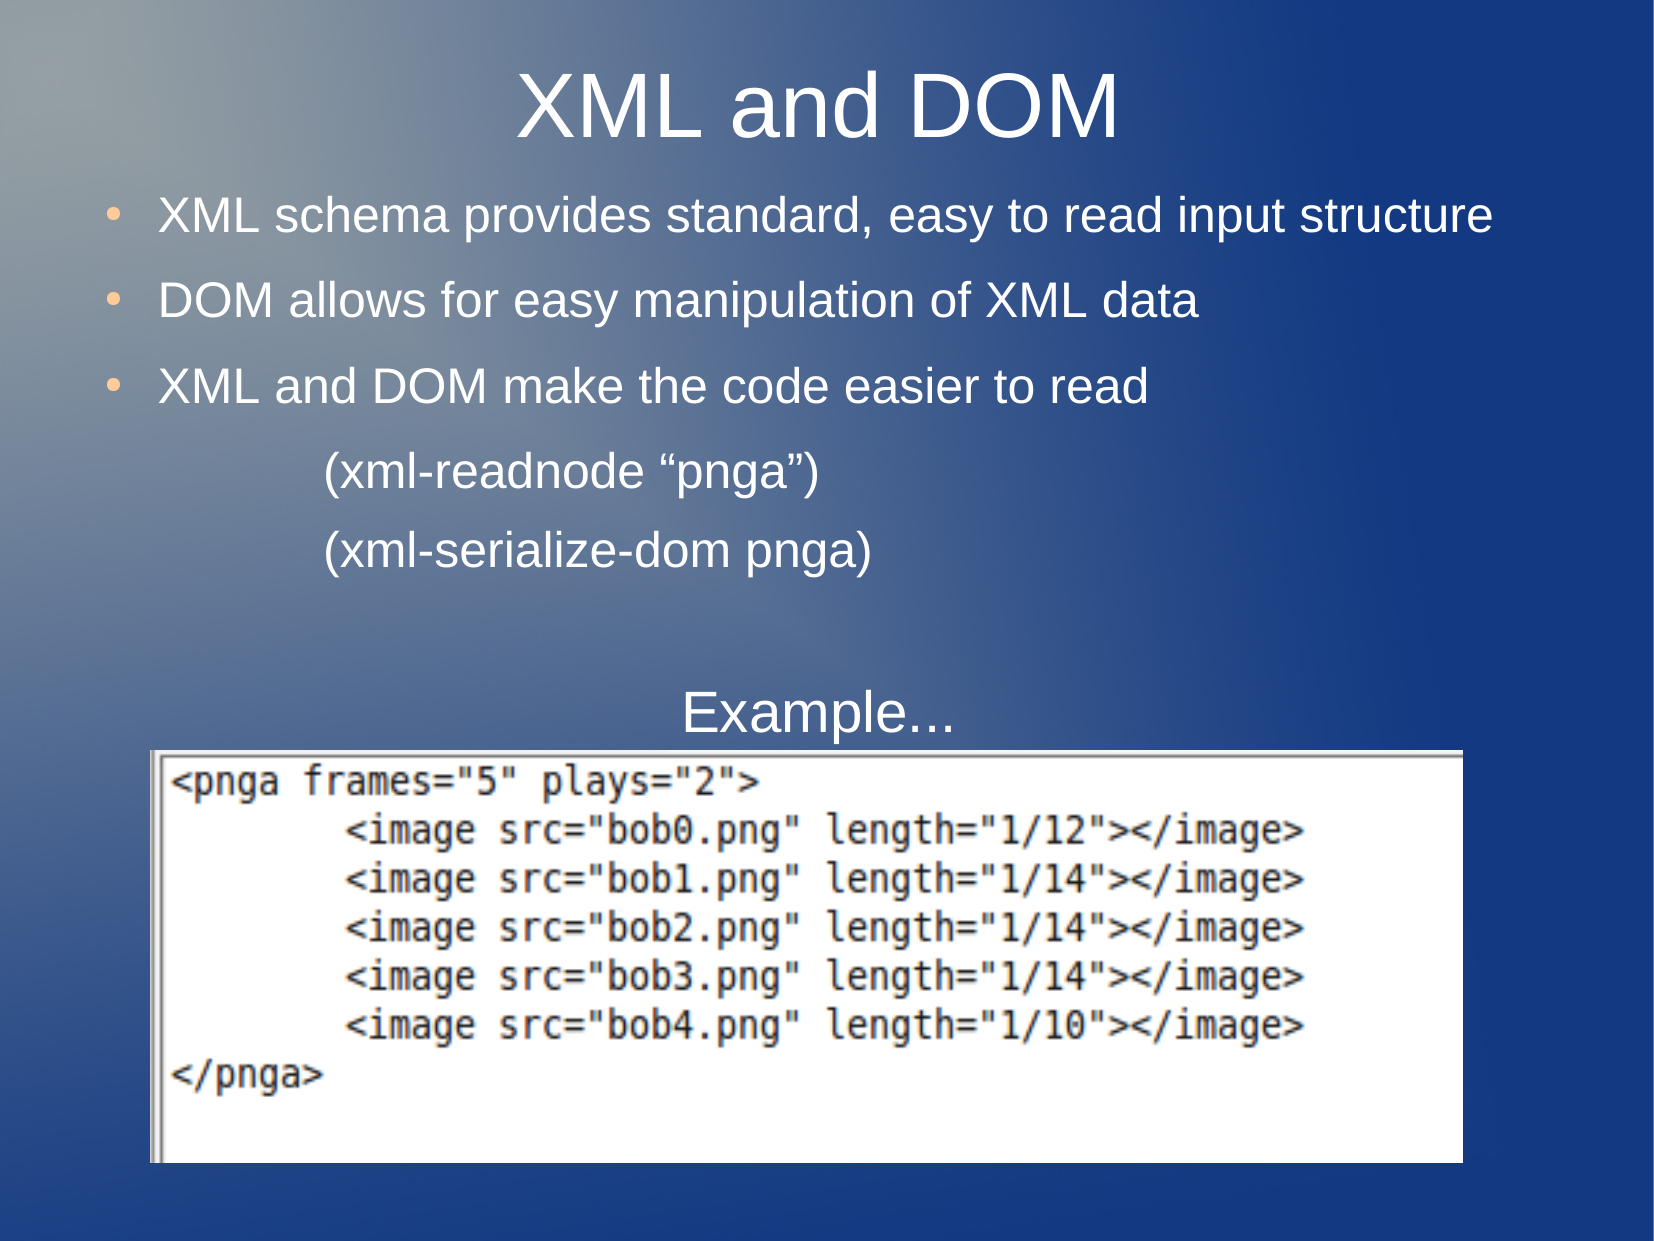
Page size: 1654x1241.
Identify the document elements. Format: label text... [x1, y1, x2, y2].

title XML and DOM [75, 37, 1564, 175]
list XML schema provides standard, easy to read input structure DOM allows for easy manipulation of XML data XML and DOM make the code easier to read (xml-readnode “pnga”) (xml-serialize-dom pnga) [86, 187, 1576, 610]
title Example... [75, 675, 1564, 751]
picture [0, 0, 1654, 1241]
